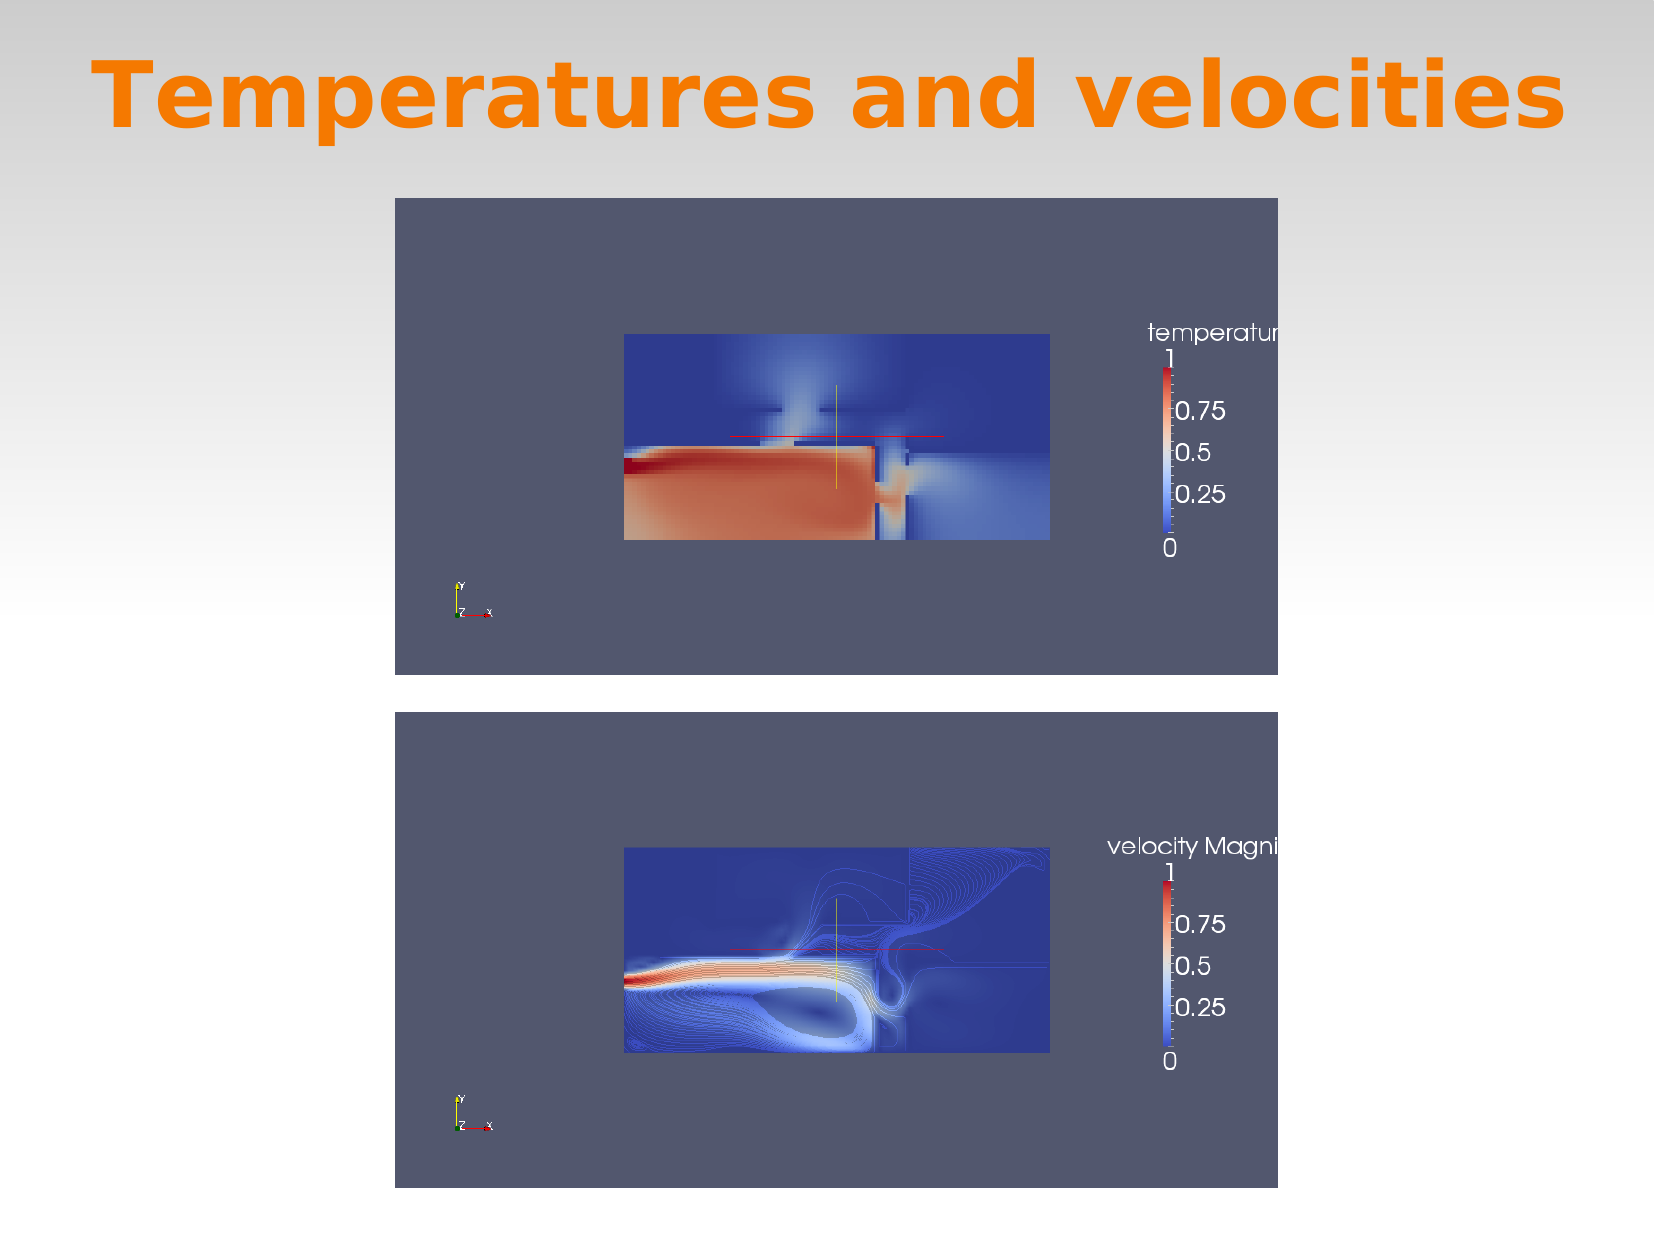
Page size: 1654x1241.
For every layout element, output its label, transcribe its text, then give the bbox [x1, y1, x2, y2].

picture [395, 198, 1278, 676]
title Temperatures and velocities [86, 0, 1576, 193]
picture [395, 712, 1278, 1189]
